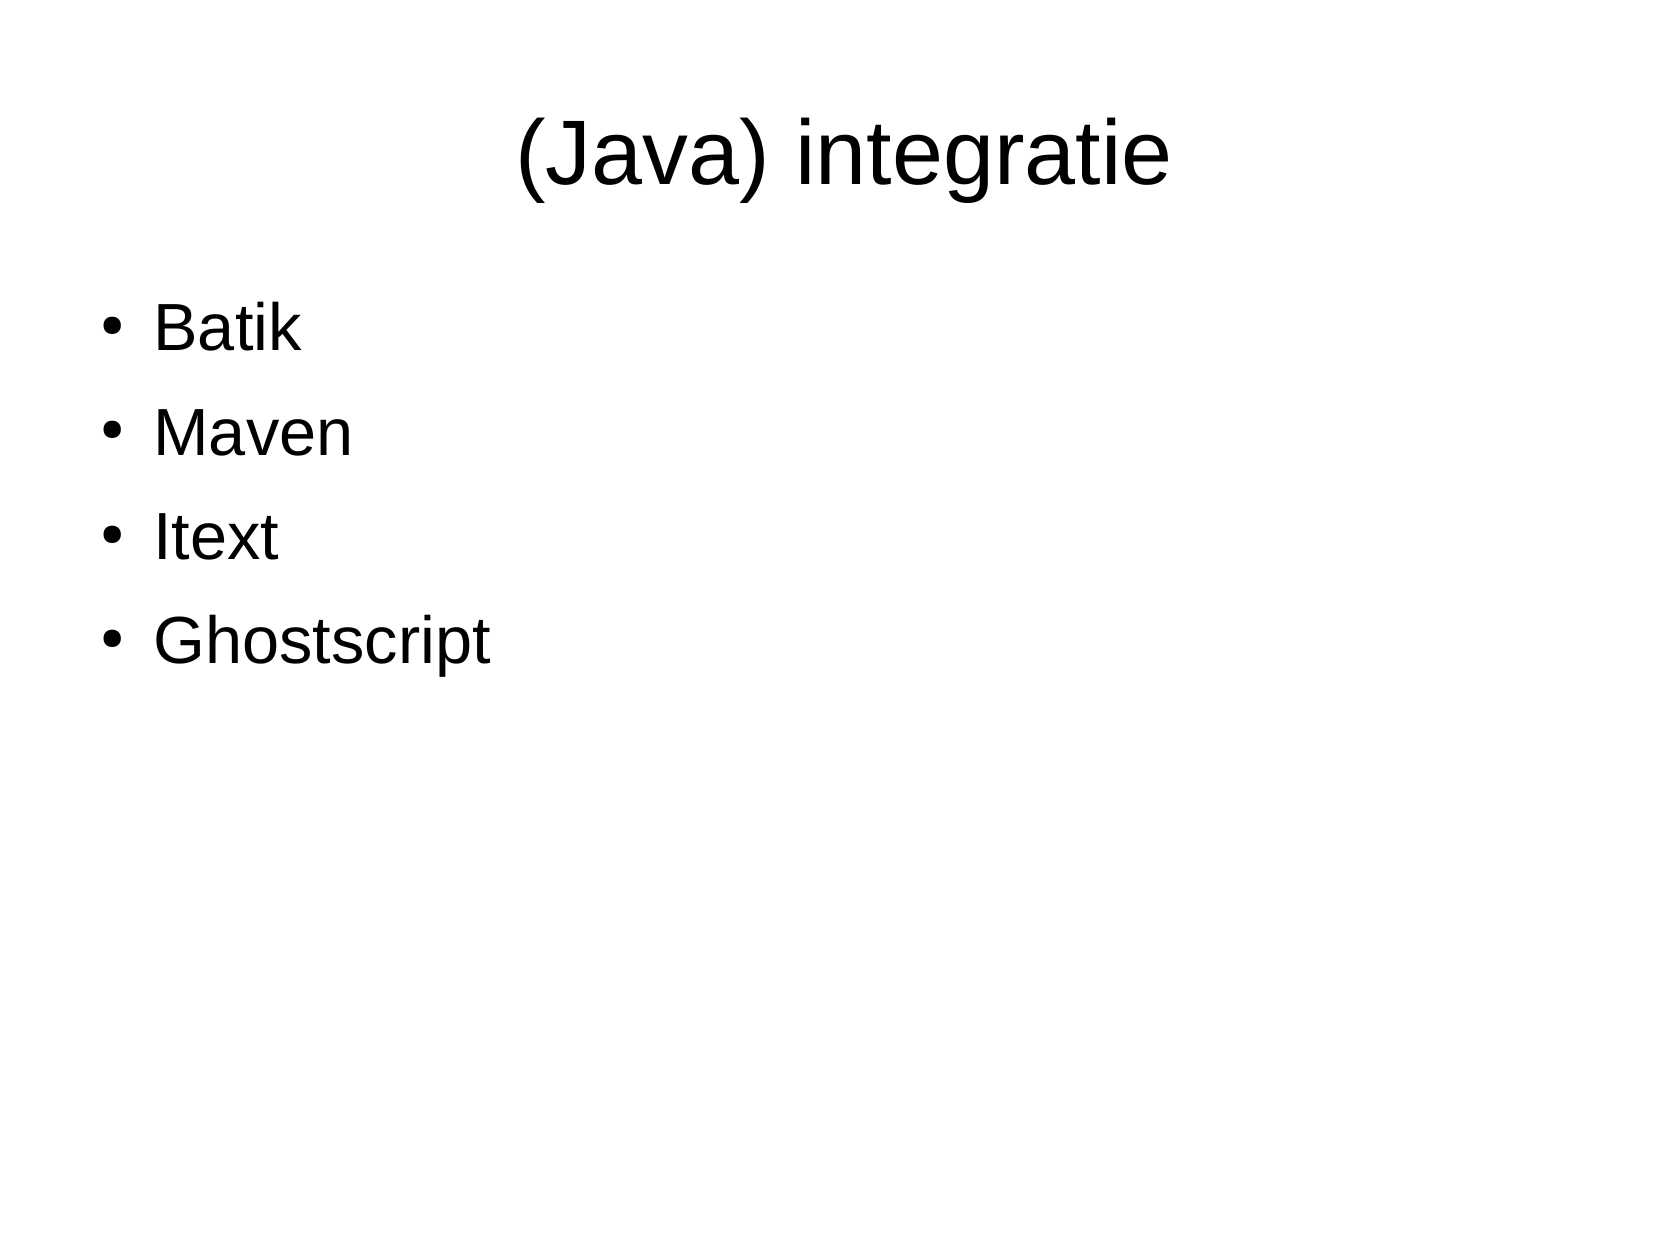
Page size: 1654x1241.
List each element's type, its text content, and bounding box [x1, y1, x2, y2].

title (Java) integratie [82, 49, 1571, 257]
list Batik Maven Itext Ghostscript [82, 290, 1571, 1010]
